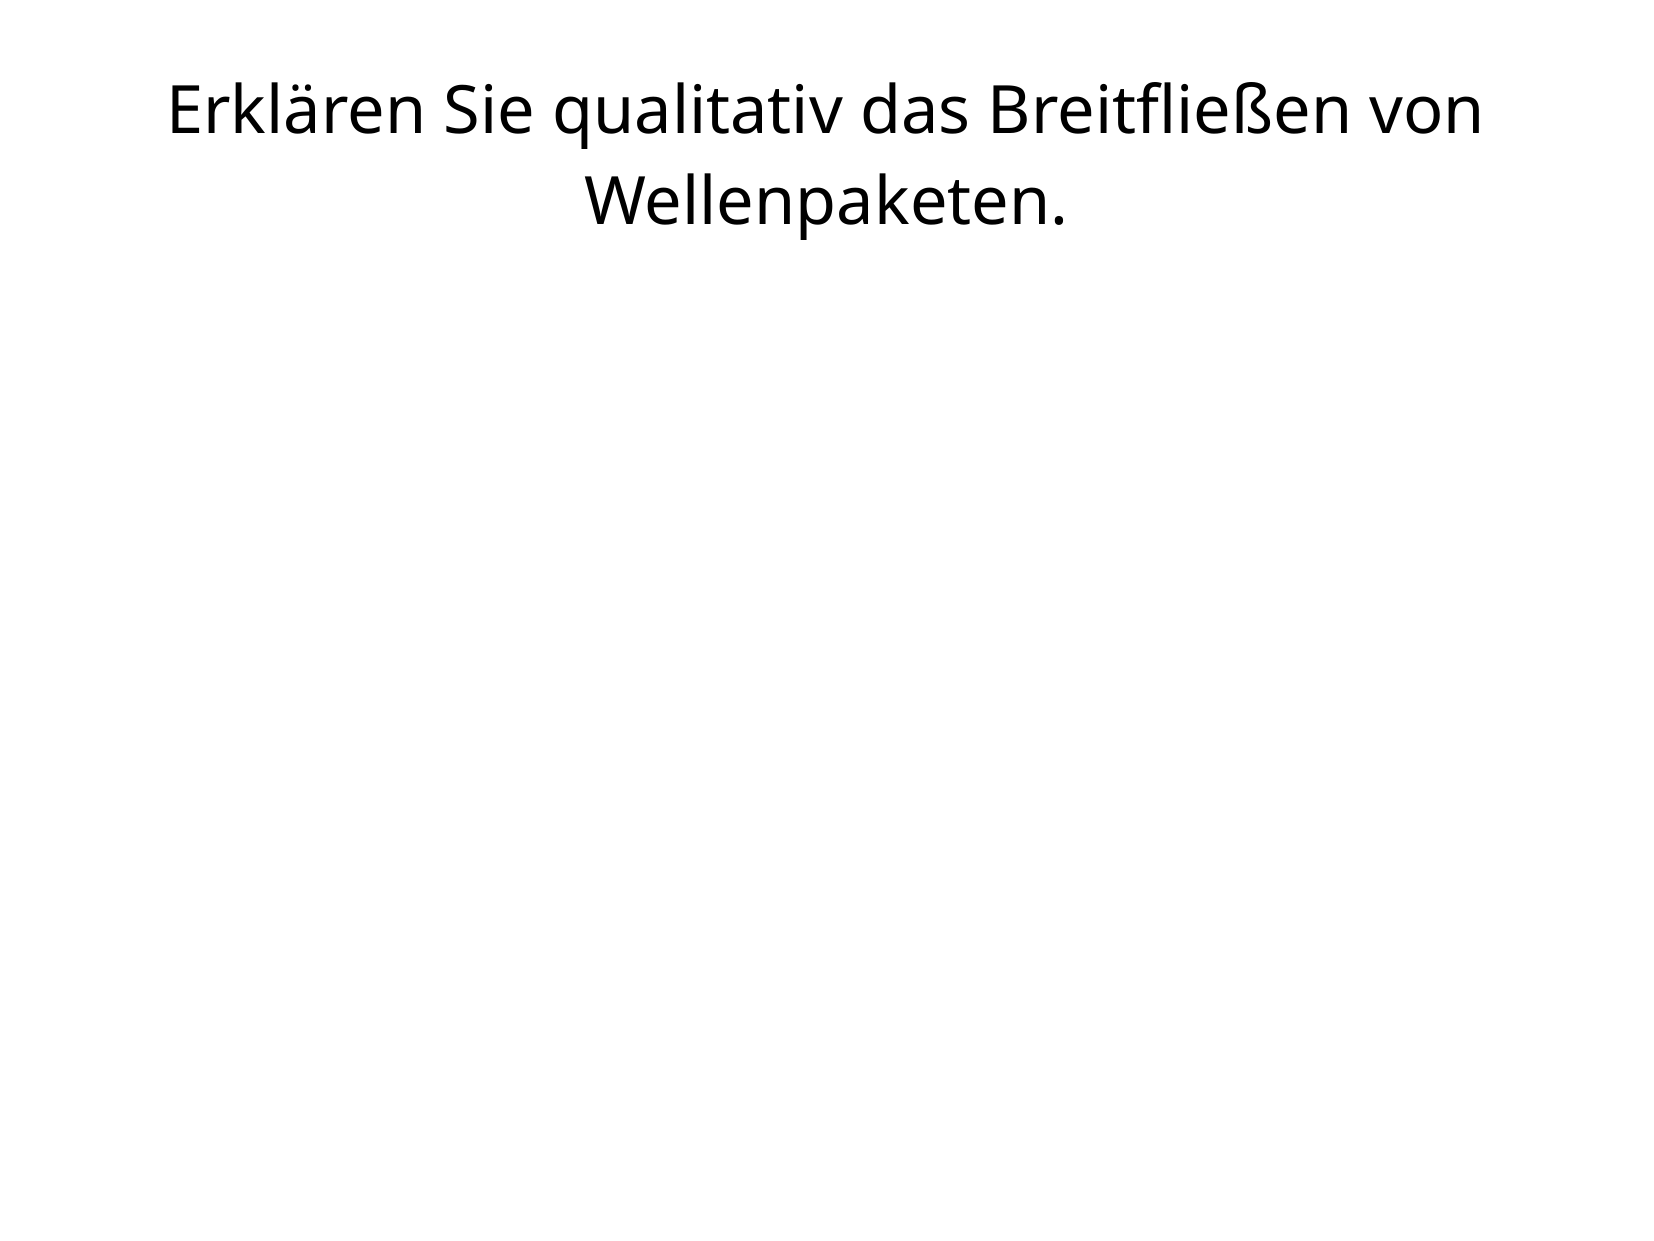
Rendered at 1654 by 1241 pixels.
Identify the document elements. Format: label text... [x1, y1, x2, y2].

title Erklären Sie qualitativ das Breitfließen von Wellenpaketen. [82, 49, 1571, 257]
